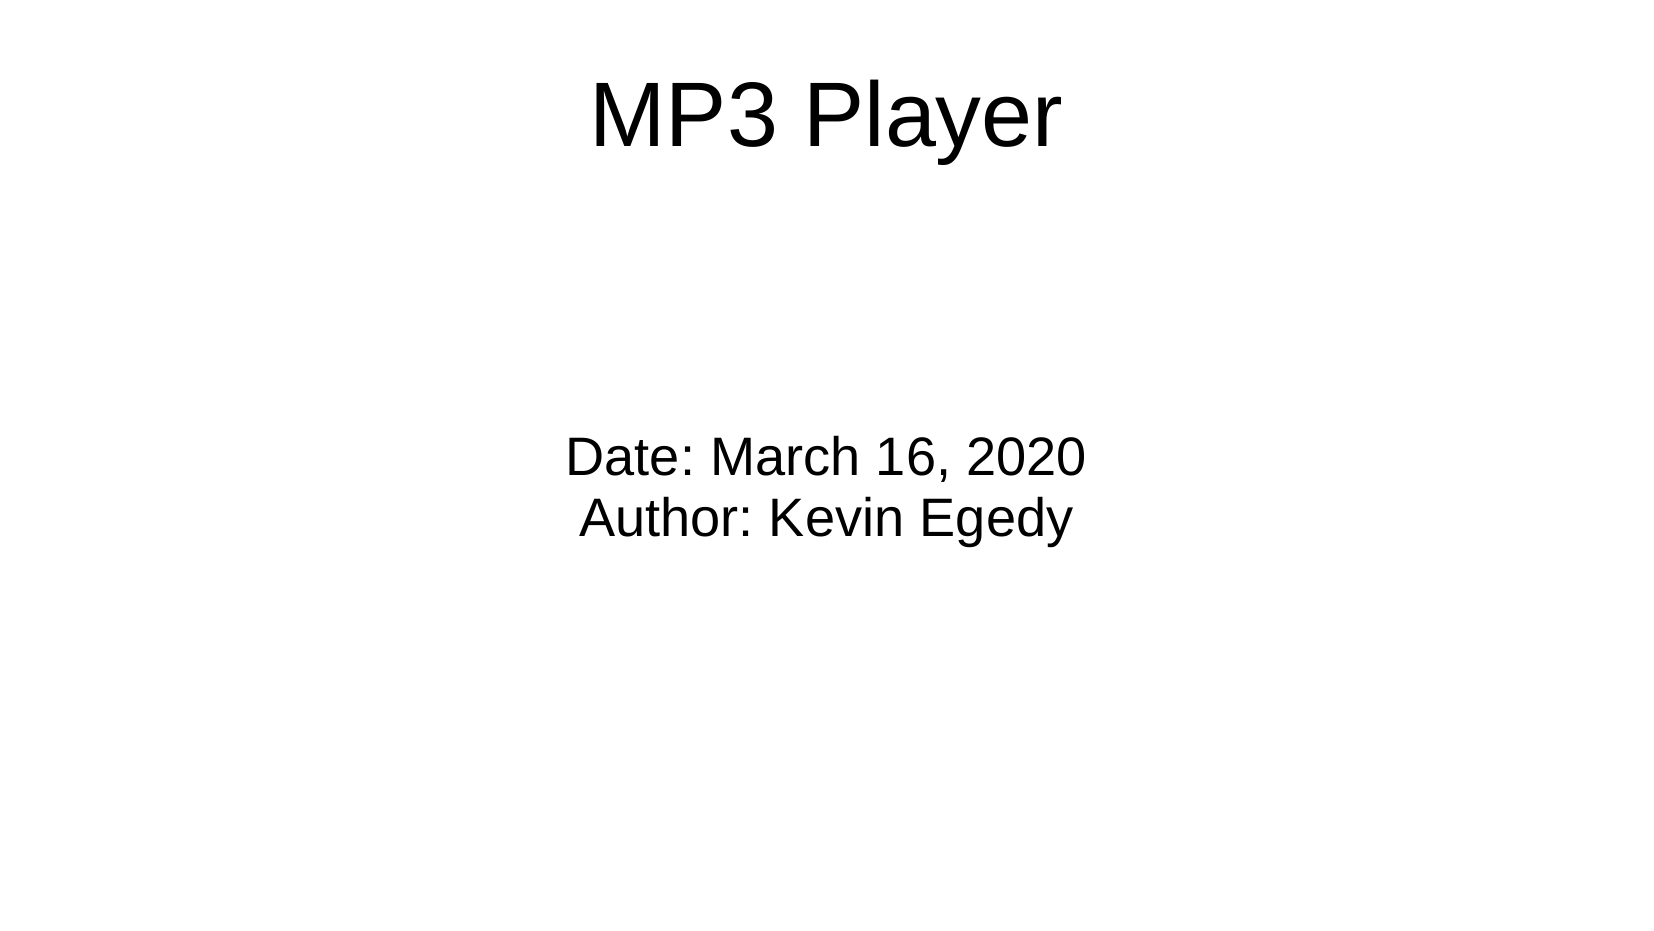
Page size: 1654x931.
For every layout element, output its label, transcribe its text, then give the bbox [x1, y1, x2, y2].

subtitle Date: March 16, 2020 Author: Kevin Egedy [82, 217, 1571, 758]
title MP3 Player [82, 37, 1571, 193]
